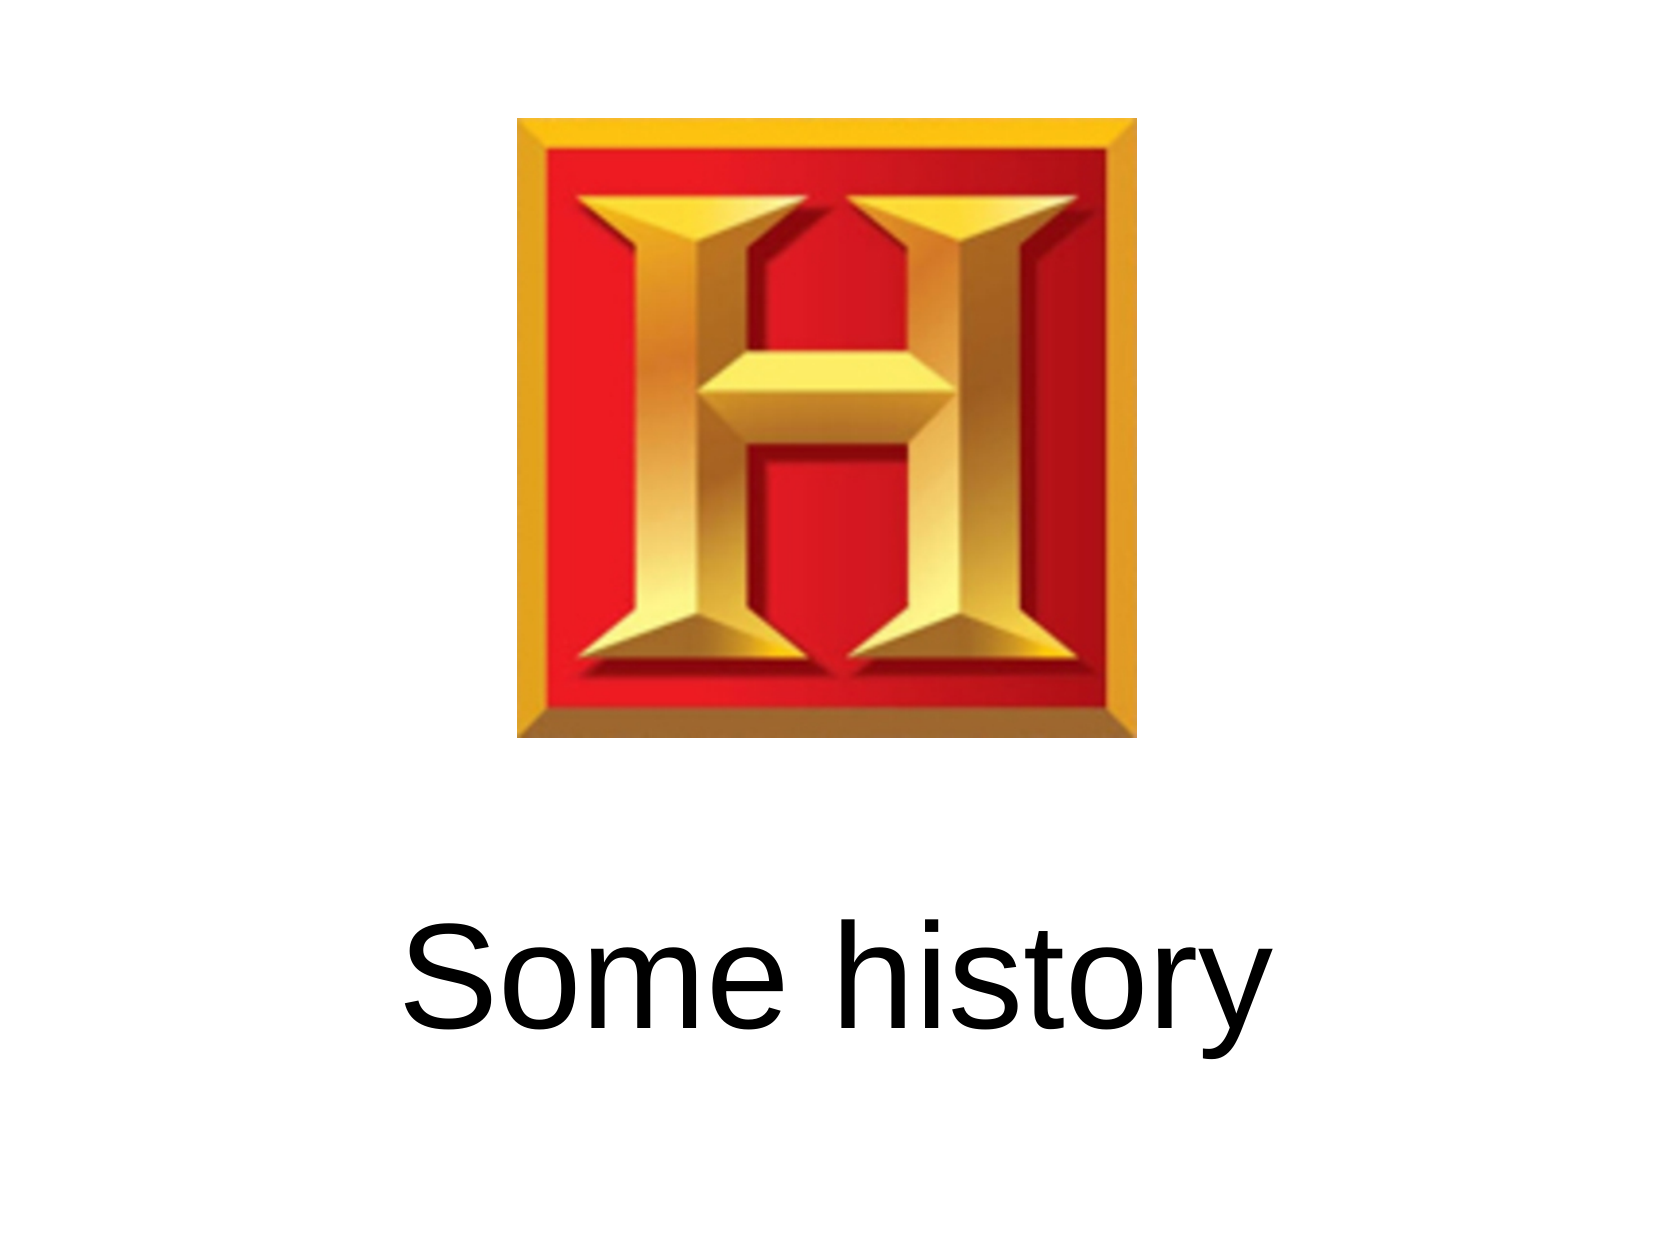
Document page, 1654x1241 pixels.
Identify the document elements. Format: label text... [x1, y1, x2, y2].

picture [517, 118, 1137, 738]
text_box Some history [383, 885, 1290, 1069]
